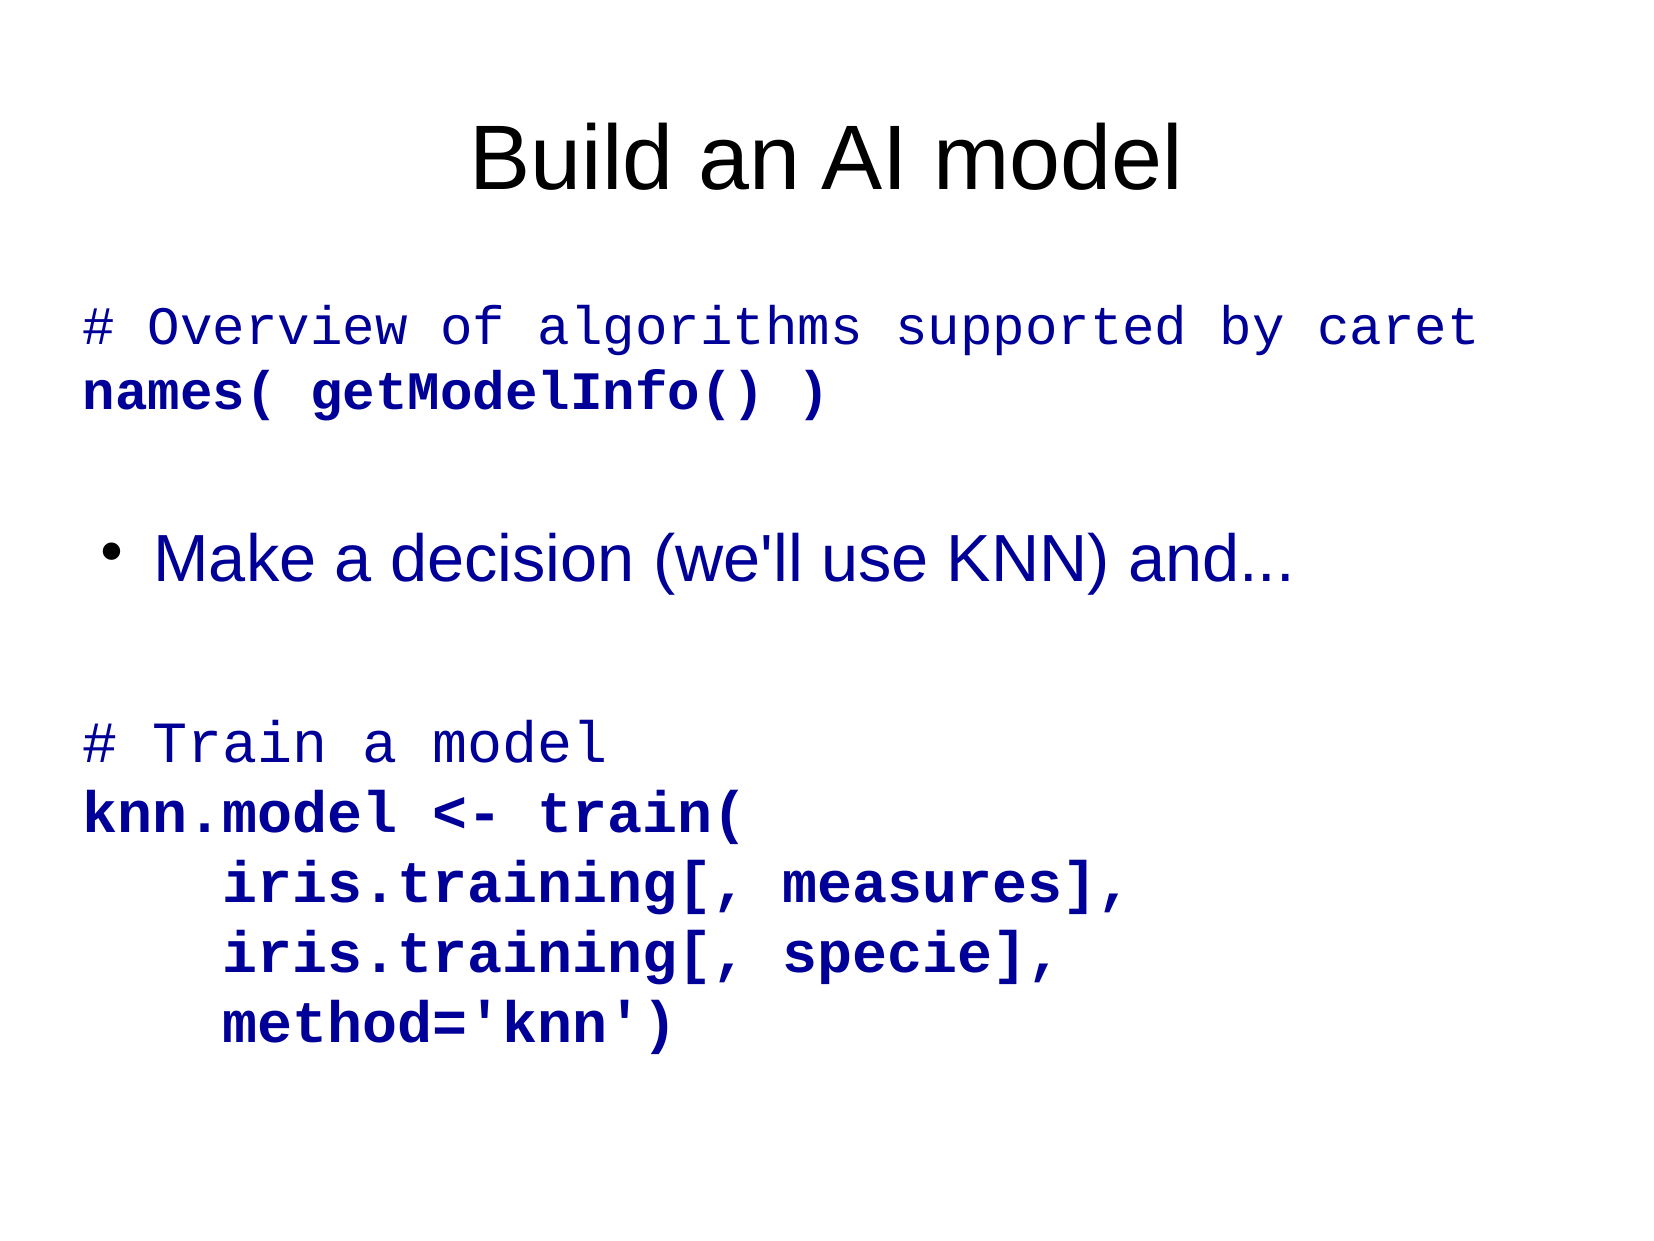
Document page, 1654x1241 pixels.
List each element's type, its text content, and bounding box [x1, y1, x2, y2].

text_box Build an AI model [82, 49, 1571, 257]
text_box # Overview of algorithms supported by caret names( getModelInfo() ) Make a decision (we'll use KNN) and... # Train a model knn.model <- train( iris.training[, measures], iris.training[, specie], method='knn') [82, 290, 1571, 1087]
